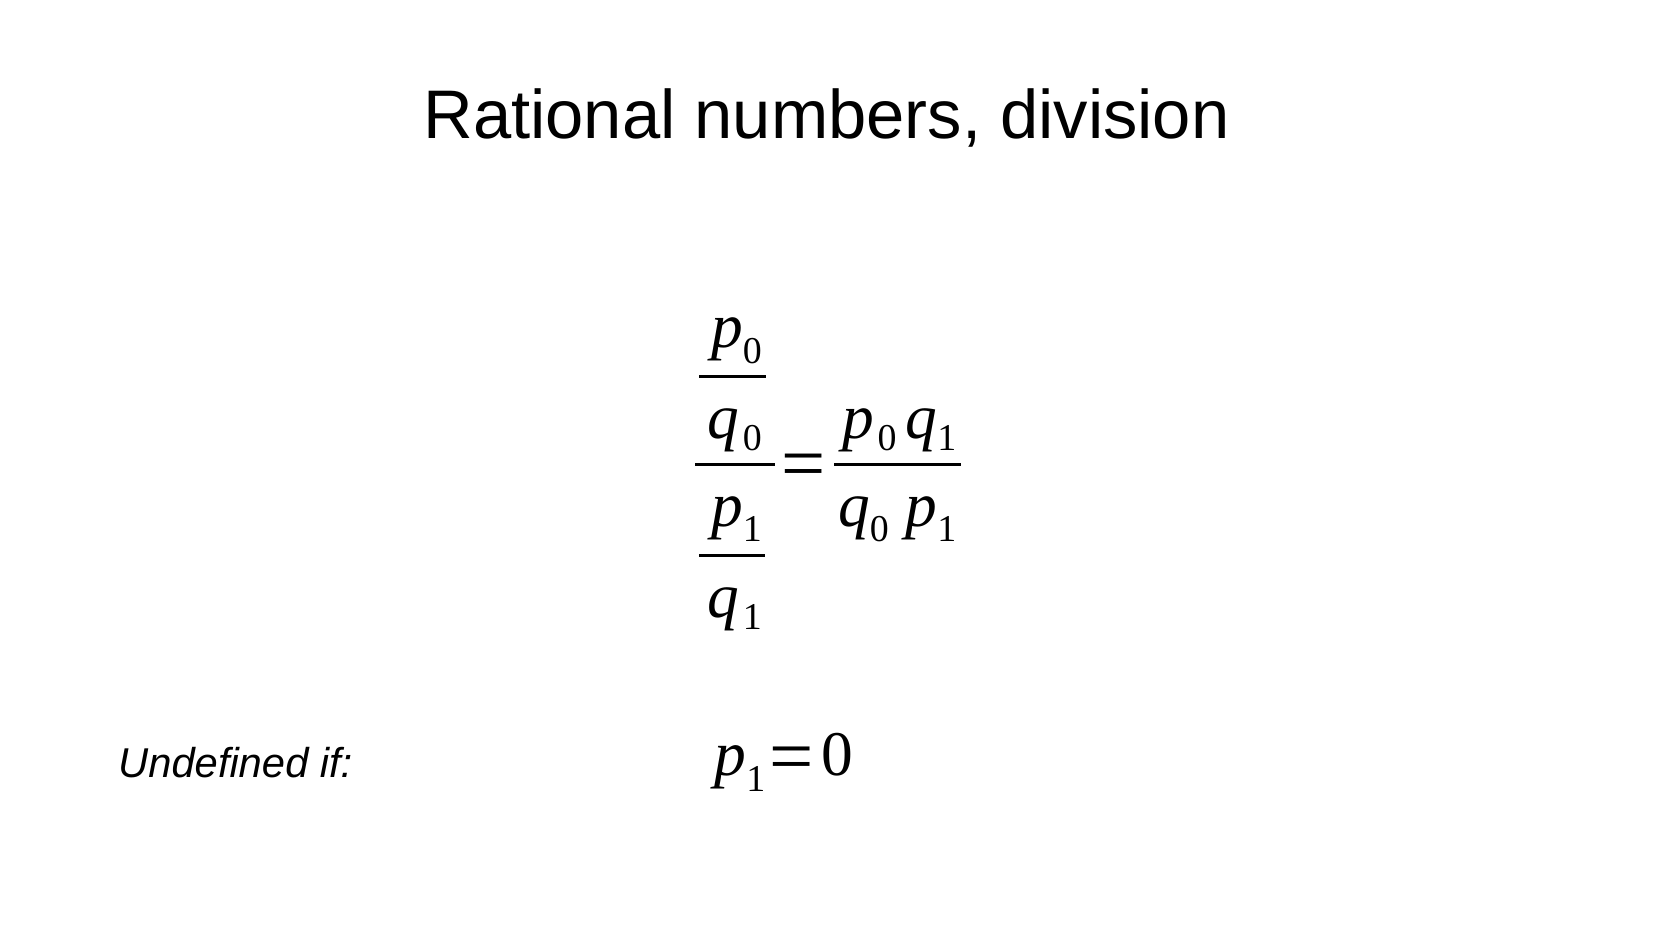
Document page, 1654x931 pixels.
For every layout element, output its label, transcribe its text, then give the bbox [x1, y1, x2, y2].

chart [690, 720, 868, 800]
text_box Undefined if: [82, 135, 1571, 787]
title Rational numbers, division [82, 37, 1571, 135]
